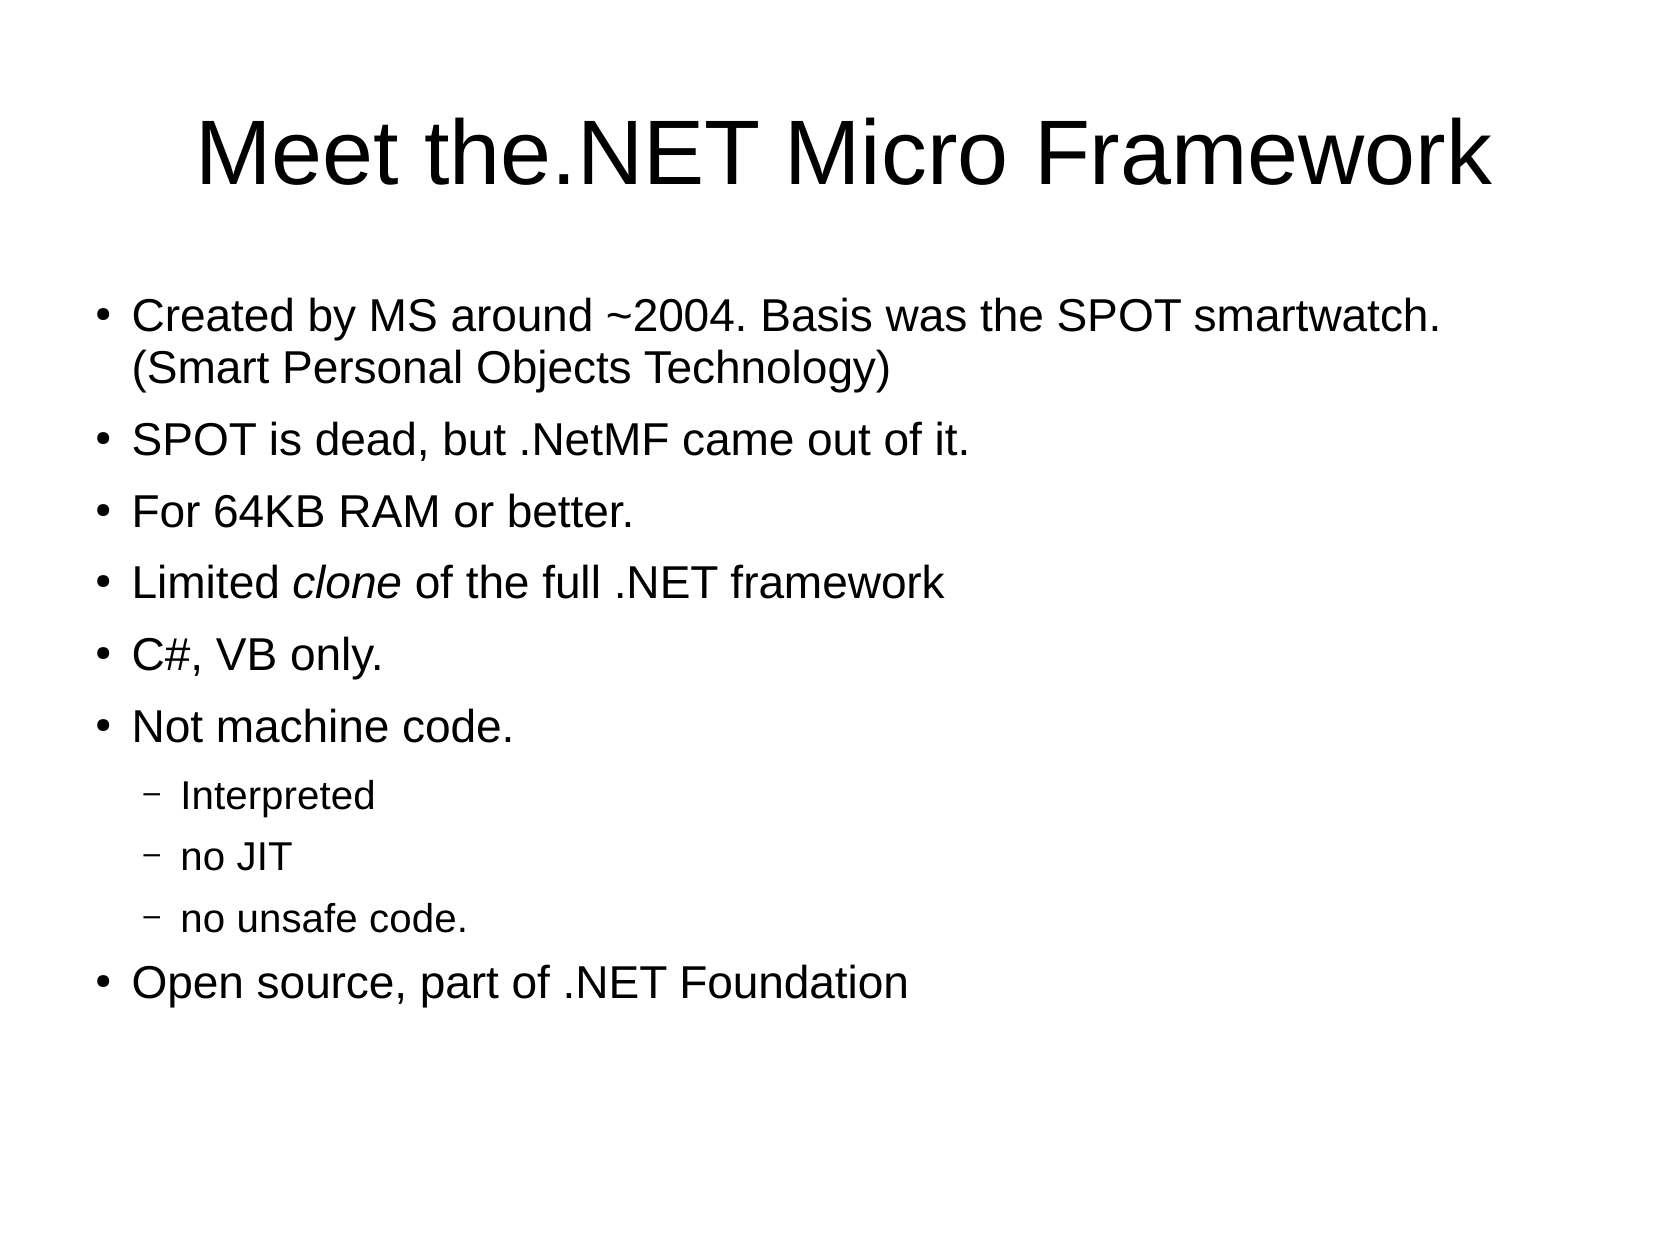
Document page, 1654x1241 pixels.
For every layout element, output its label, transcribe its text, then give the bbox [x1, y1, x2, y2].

title Meet the.NET Micro Framework [82, 49, 1571, 257]
list Created by MS around ~2004. Basis was the SPOT smartwatch. (Smart Personal Objects Technology) SPOT is dead, but .NetMF came out of it. For 64KB RAM or better. Limited clone of the full .NET framework C#, VB only. Not machine code. Interpreted no JIT no unsafe code. Open source, part of .NET Foundation [82, 290, 1571, 1010]
